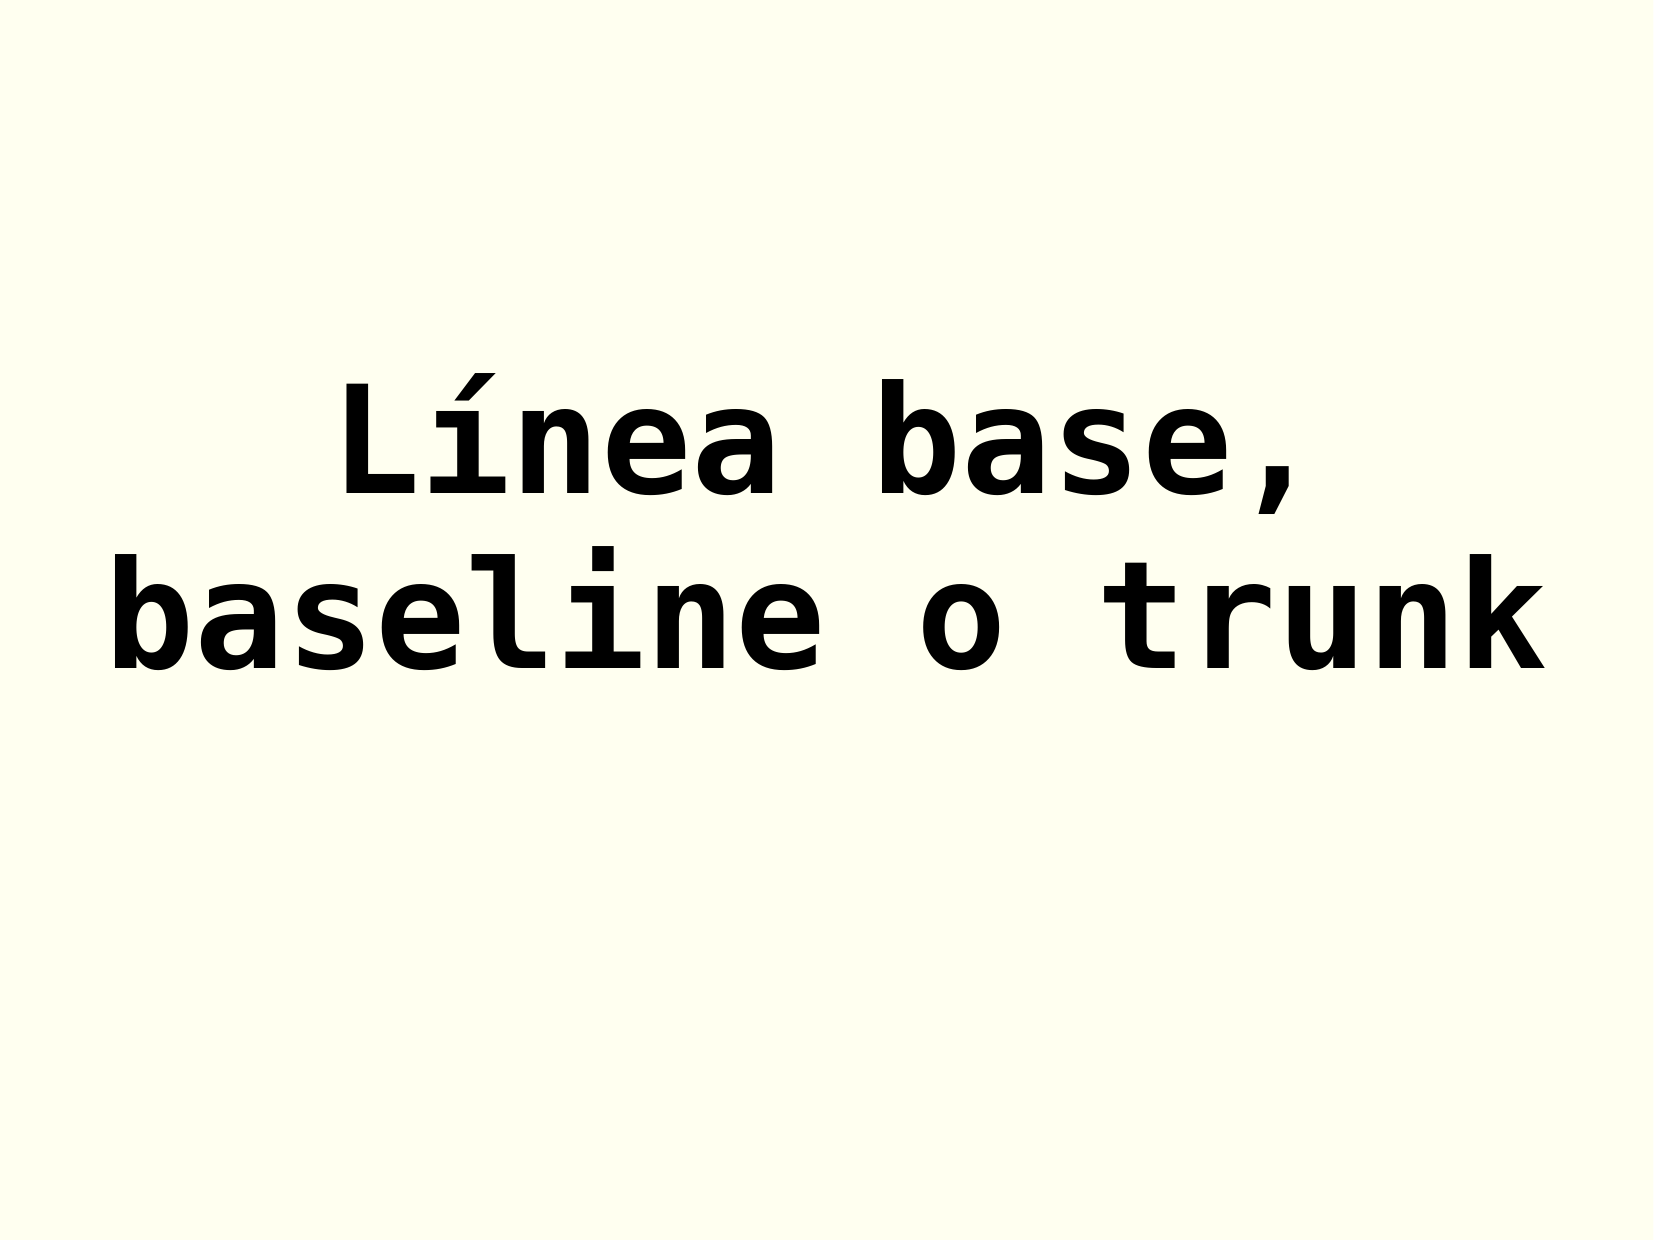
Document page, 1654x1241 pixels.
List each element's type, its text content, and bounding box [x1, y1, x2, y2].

subtitle Línea base, baseline o trunk [82, 49, 1571, 1010]
